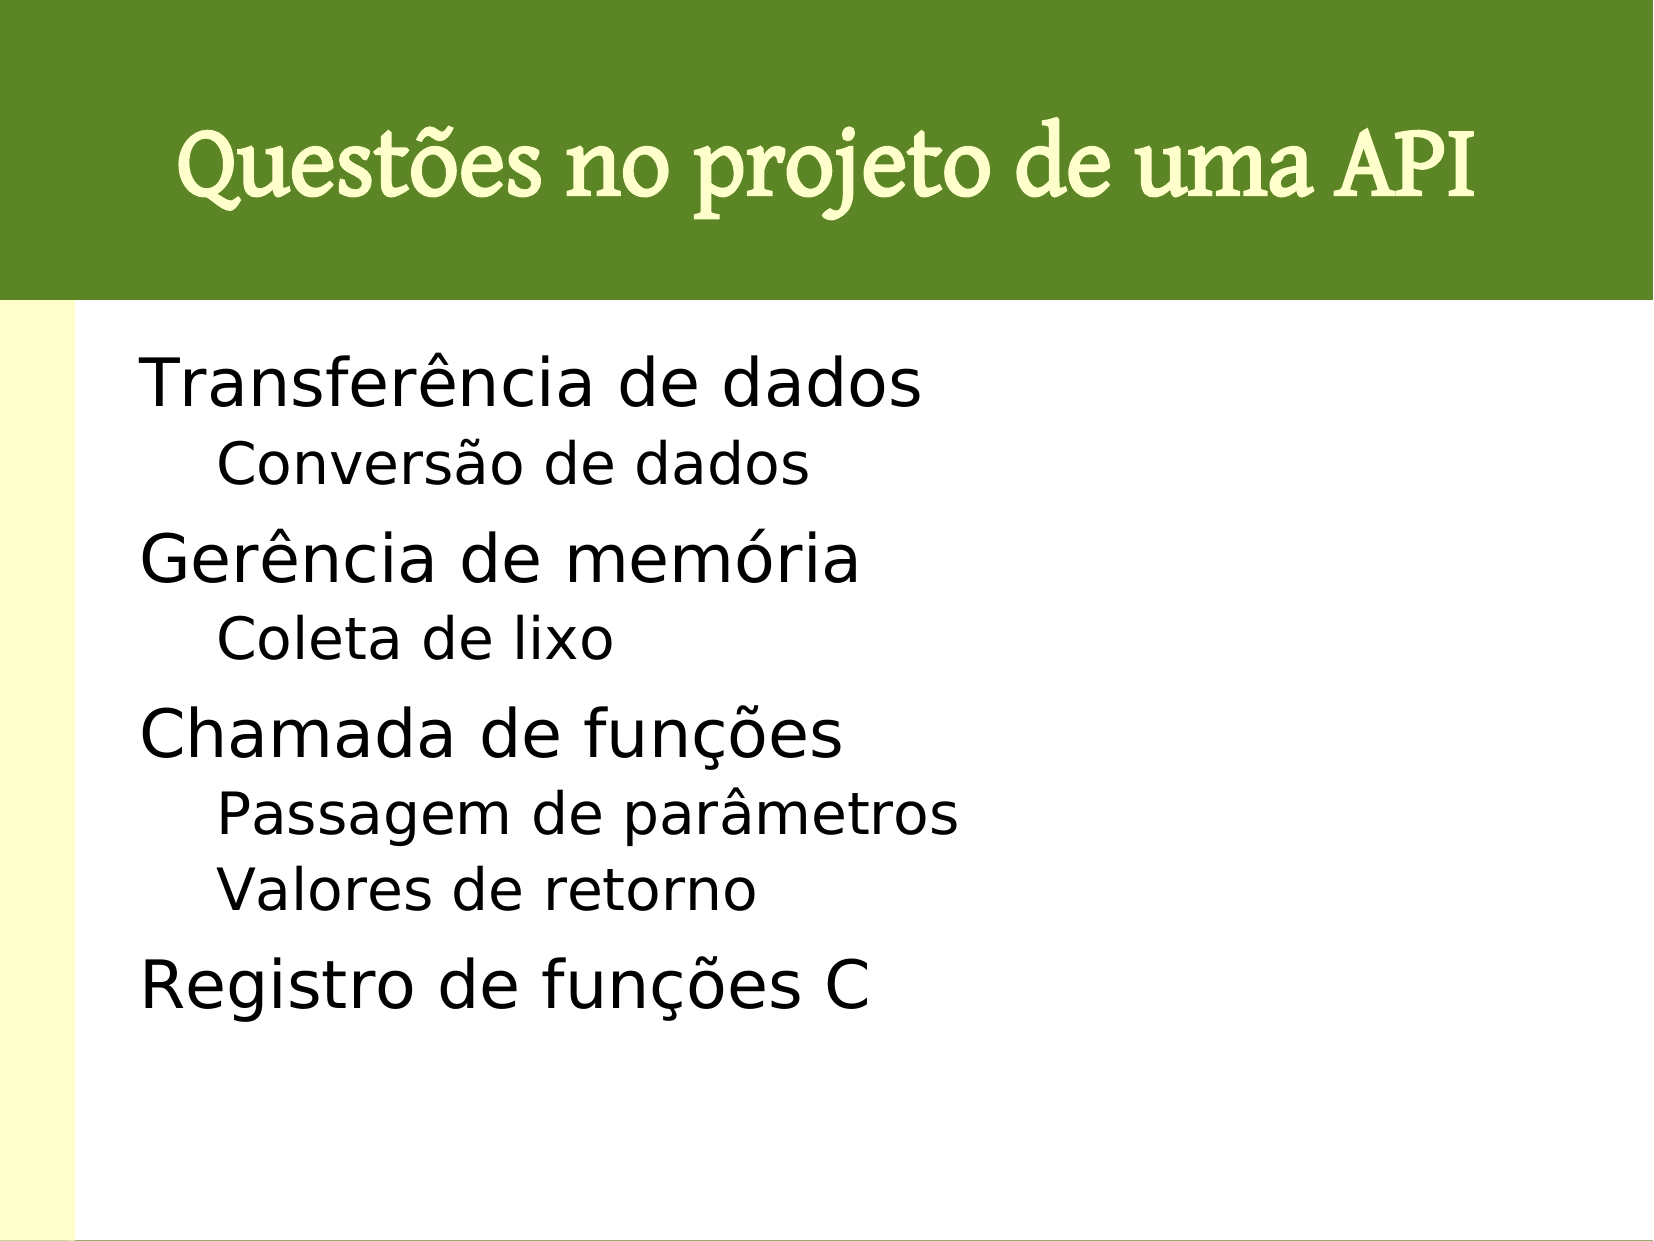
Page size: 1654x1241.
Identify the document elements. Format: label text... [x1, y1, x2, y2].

title Questões no projeto de uma API [121, 57, 1534, 274]
list Transferência de dados Conversão de dados Gerência de memória Coleta de lixo Chamada de funções Passagem de parâmetros Valores de retorno Registro de funções C [121, 344, 1613, 1163]
